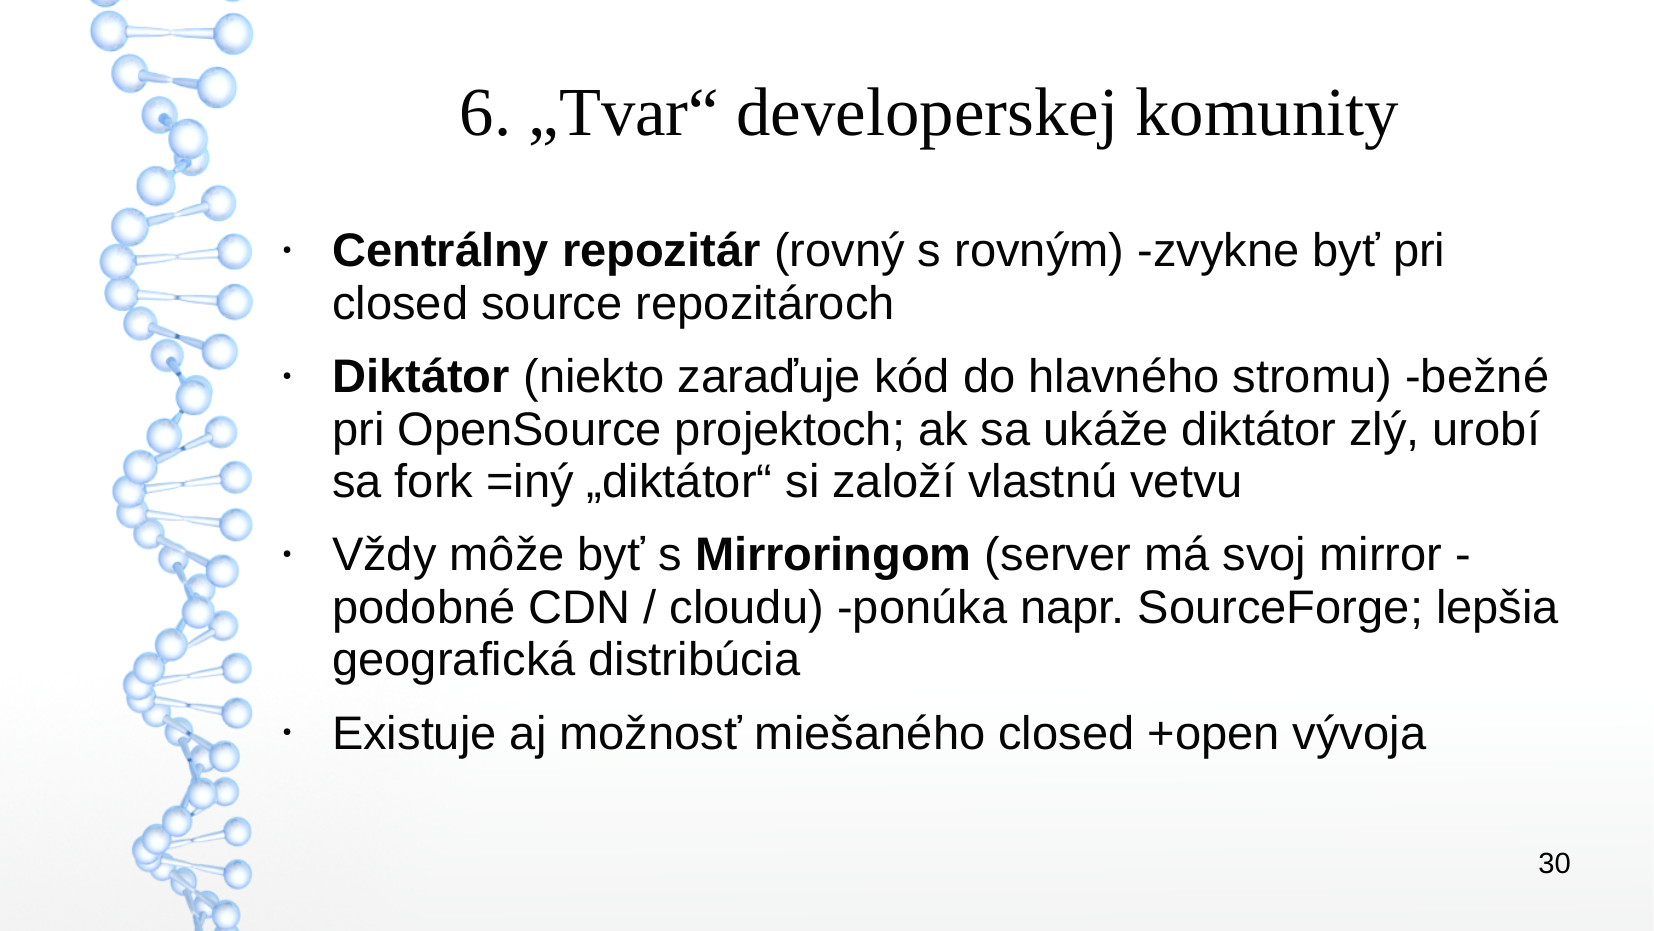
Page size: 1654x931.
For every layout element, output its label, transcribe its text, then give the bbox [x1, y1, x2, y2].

picture [0, 0, 1654, 931]
title 6. „Tvar“ developerskej komunity [265, 35, 1595, 189]
list Centrálny repozitár (rovný s rovným) -zvykne byť pri closed source repozitároch Diktátor (niekto zaraďuje kód do hlavného stromu) -bežné pri OpenSource projektoch; ak sa ukáže diktátor zlý, urobí sa fork =iný „diktátor“ si založí vlastnú vetvu Vždy môže byť s Mirroringom (server má svoj mirror -podobné CDN / cloudu) -ponúka napr. SourceForge; lepšia geografická distribúcia Existuje aj možnosť miešaného closed +open vývoja [265, 224, 1595, 764]
